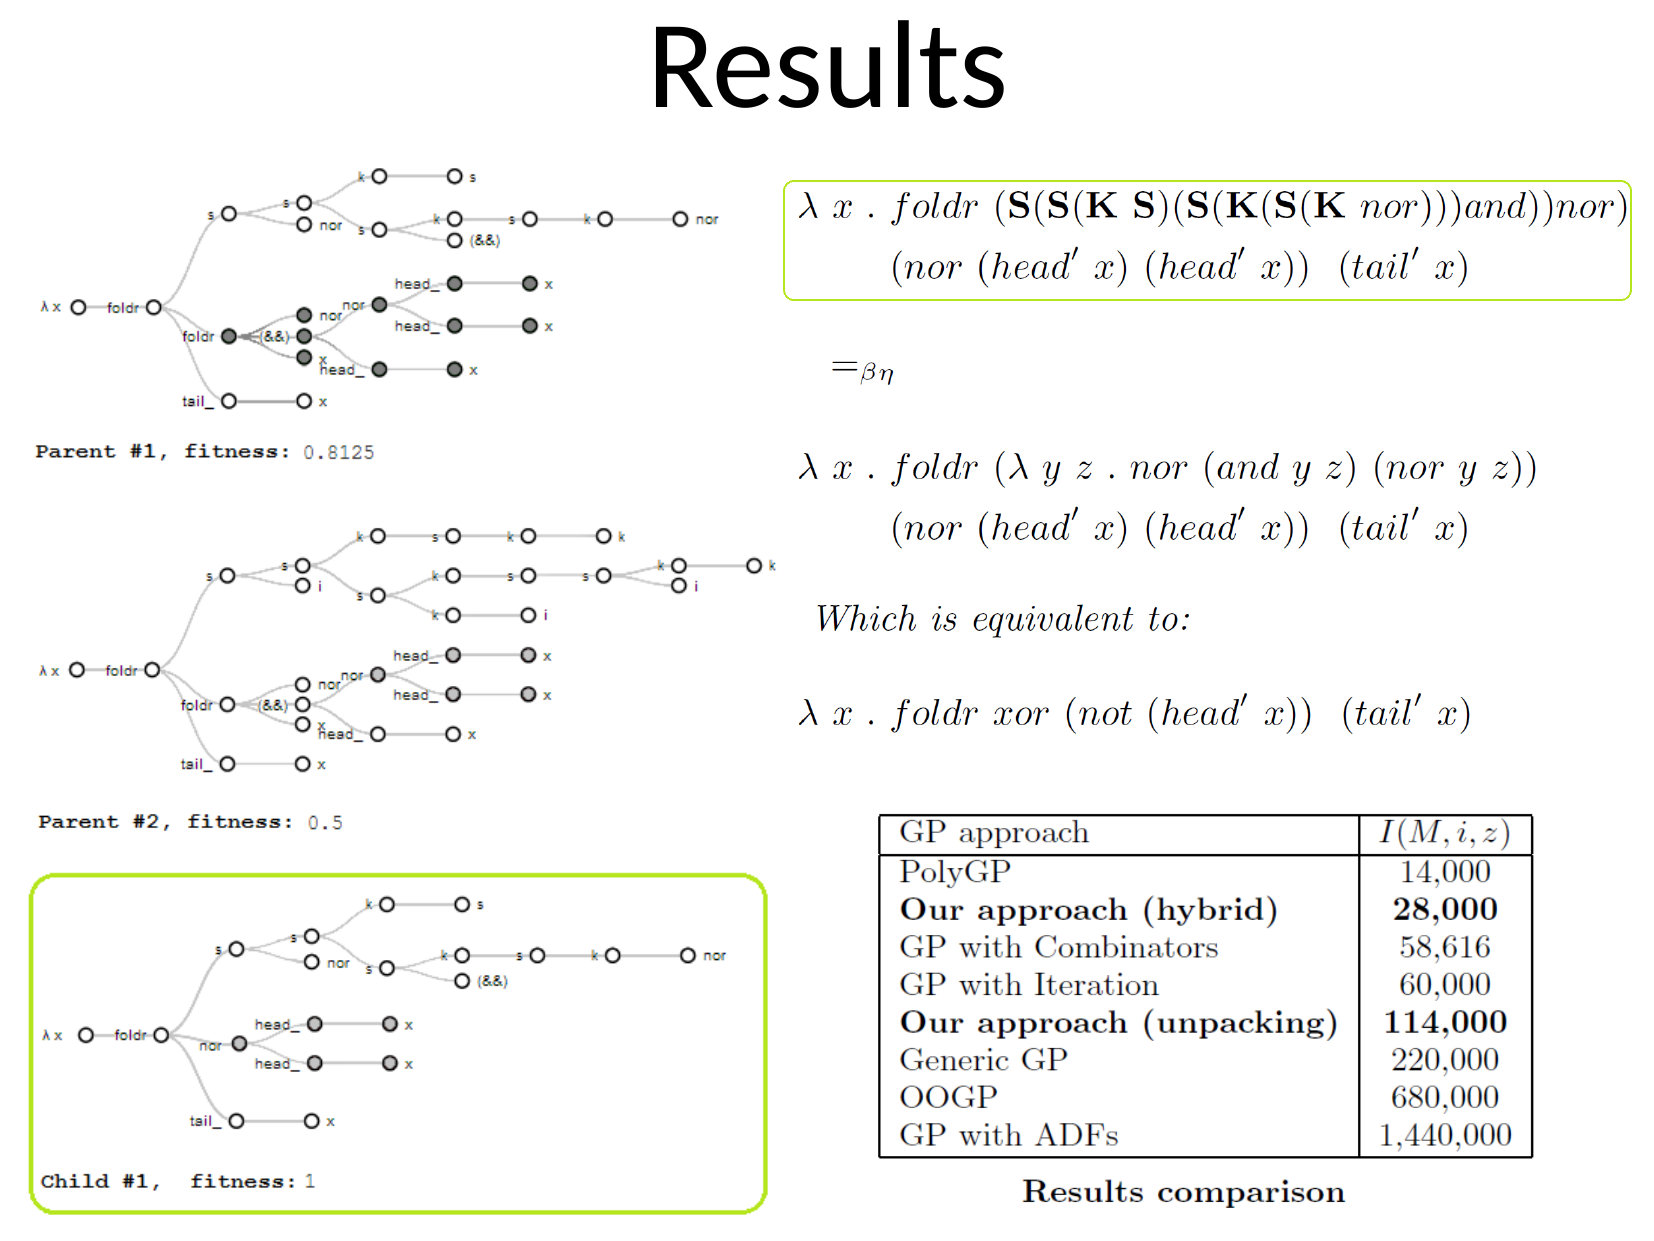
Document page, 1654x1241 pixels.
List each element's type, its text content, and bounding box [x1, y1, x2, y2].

picture [23, 140, 1636, 1224]
title Results [84, 0, 1573, 153]
picture [870, 800, 1564, 1216]
